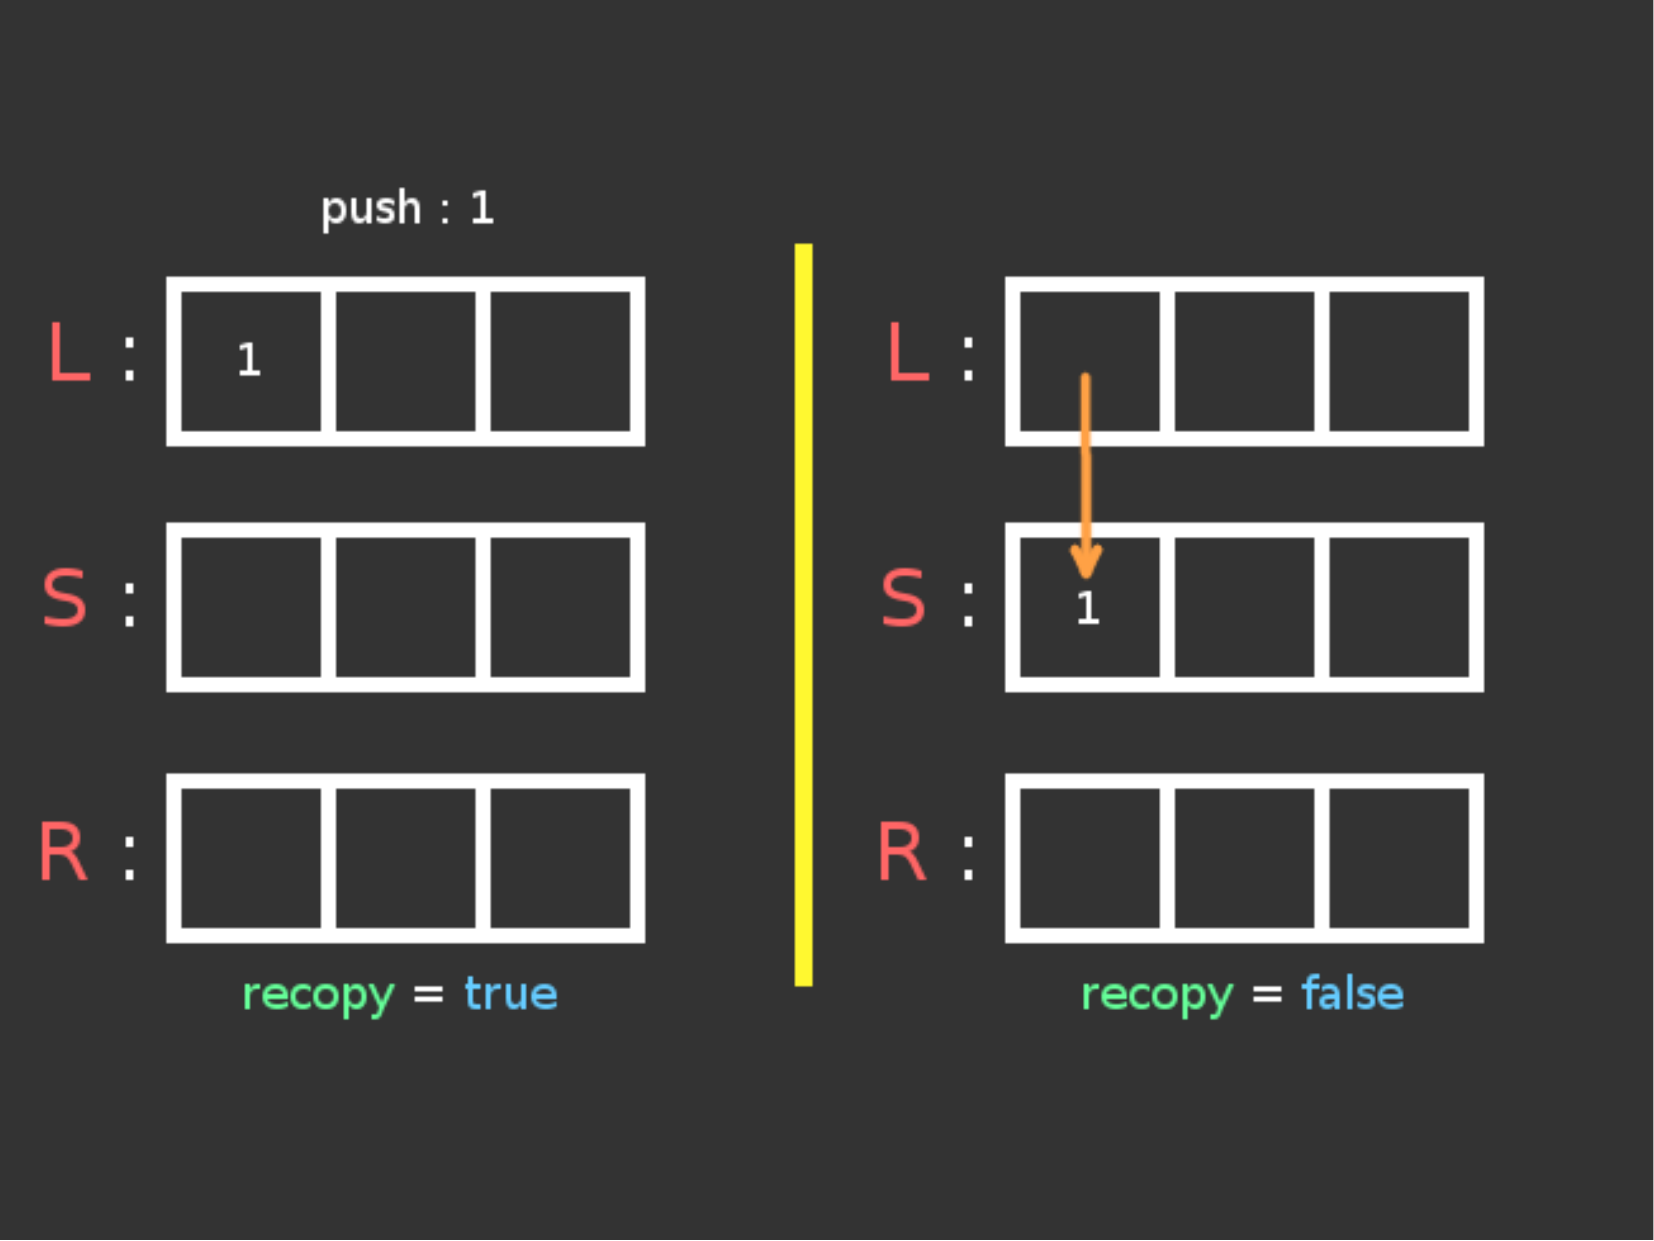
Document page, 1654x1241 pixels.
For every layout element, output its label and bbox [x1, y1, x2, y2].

picture [15, 105, 1637, 1119]
